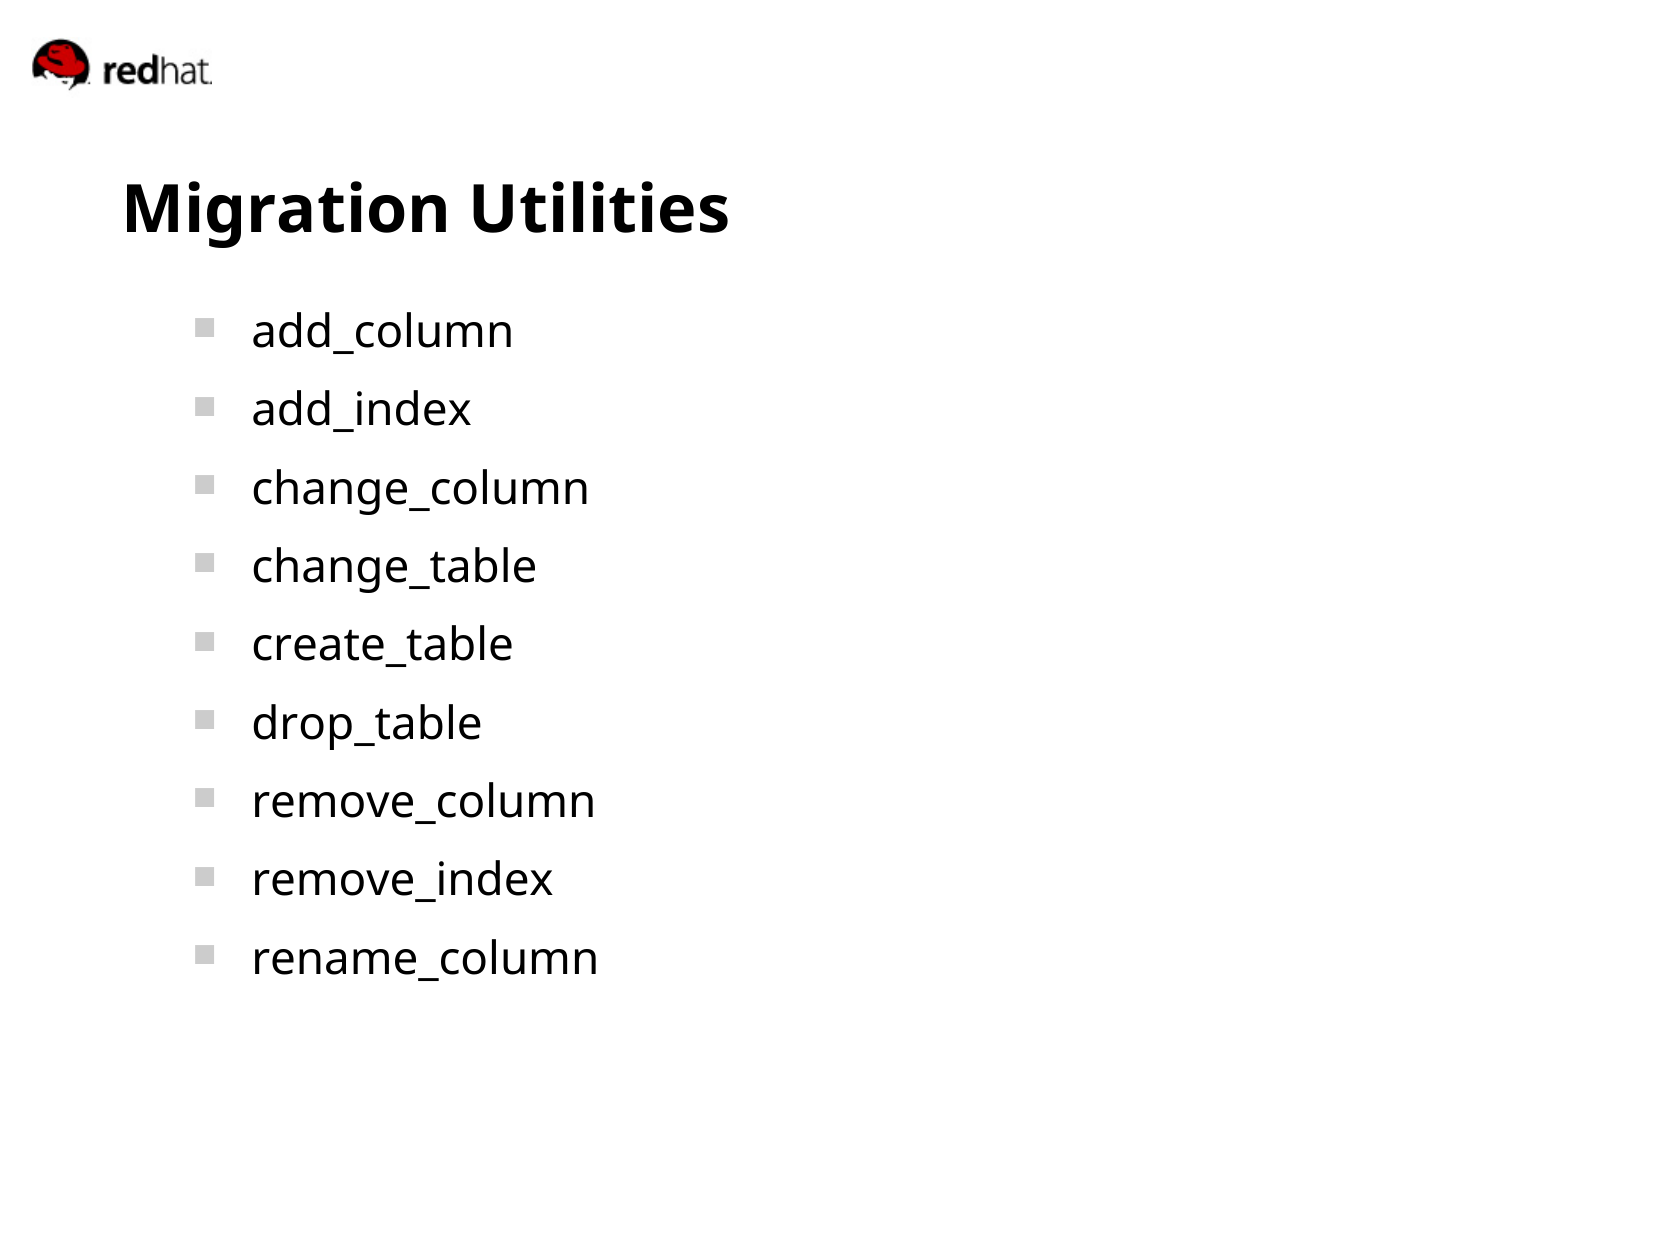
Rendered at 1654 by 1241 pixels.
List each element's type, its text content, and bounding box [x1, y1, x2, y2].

title Migration Utilities [121, 102, 1534, 310]
picture [31, 37, 212, 98]
list add_column add_index change_column change_table create_table drop_table remove_column remove_index rename_column [120, 298, 1533, 1080]
